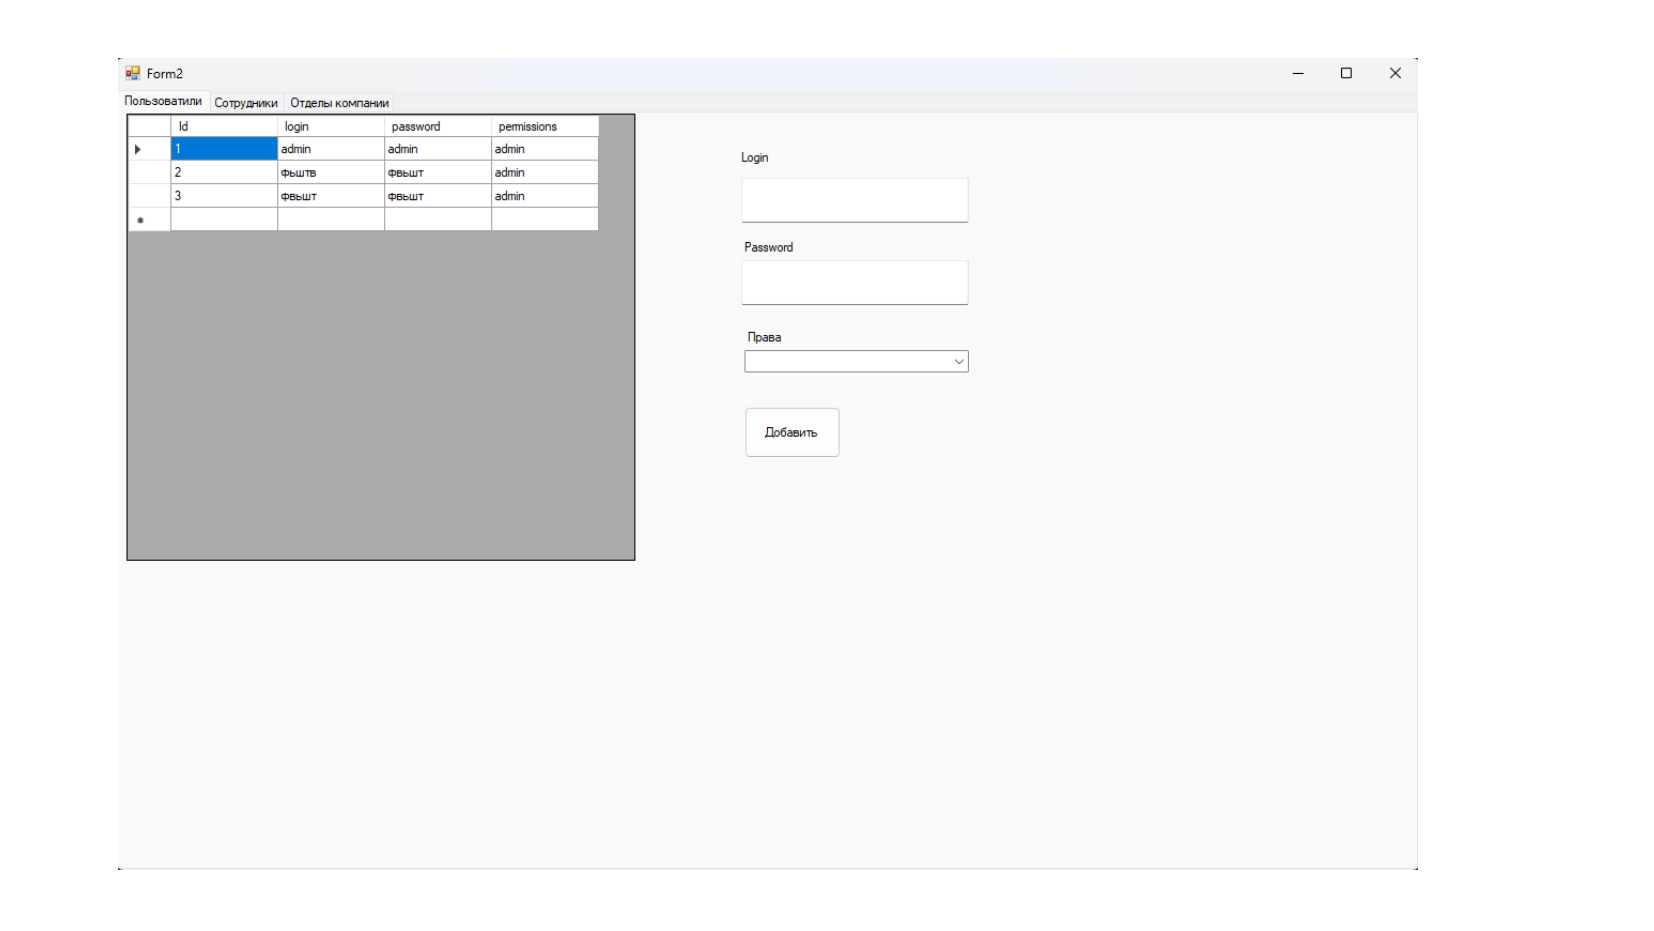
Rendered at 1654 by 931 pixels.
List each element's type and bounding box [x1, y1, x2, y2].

picture [118, 58, 1418, 871]
